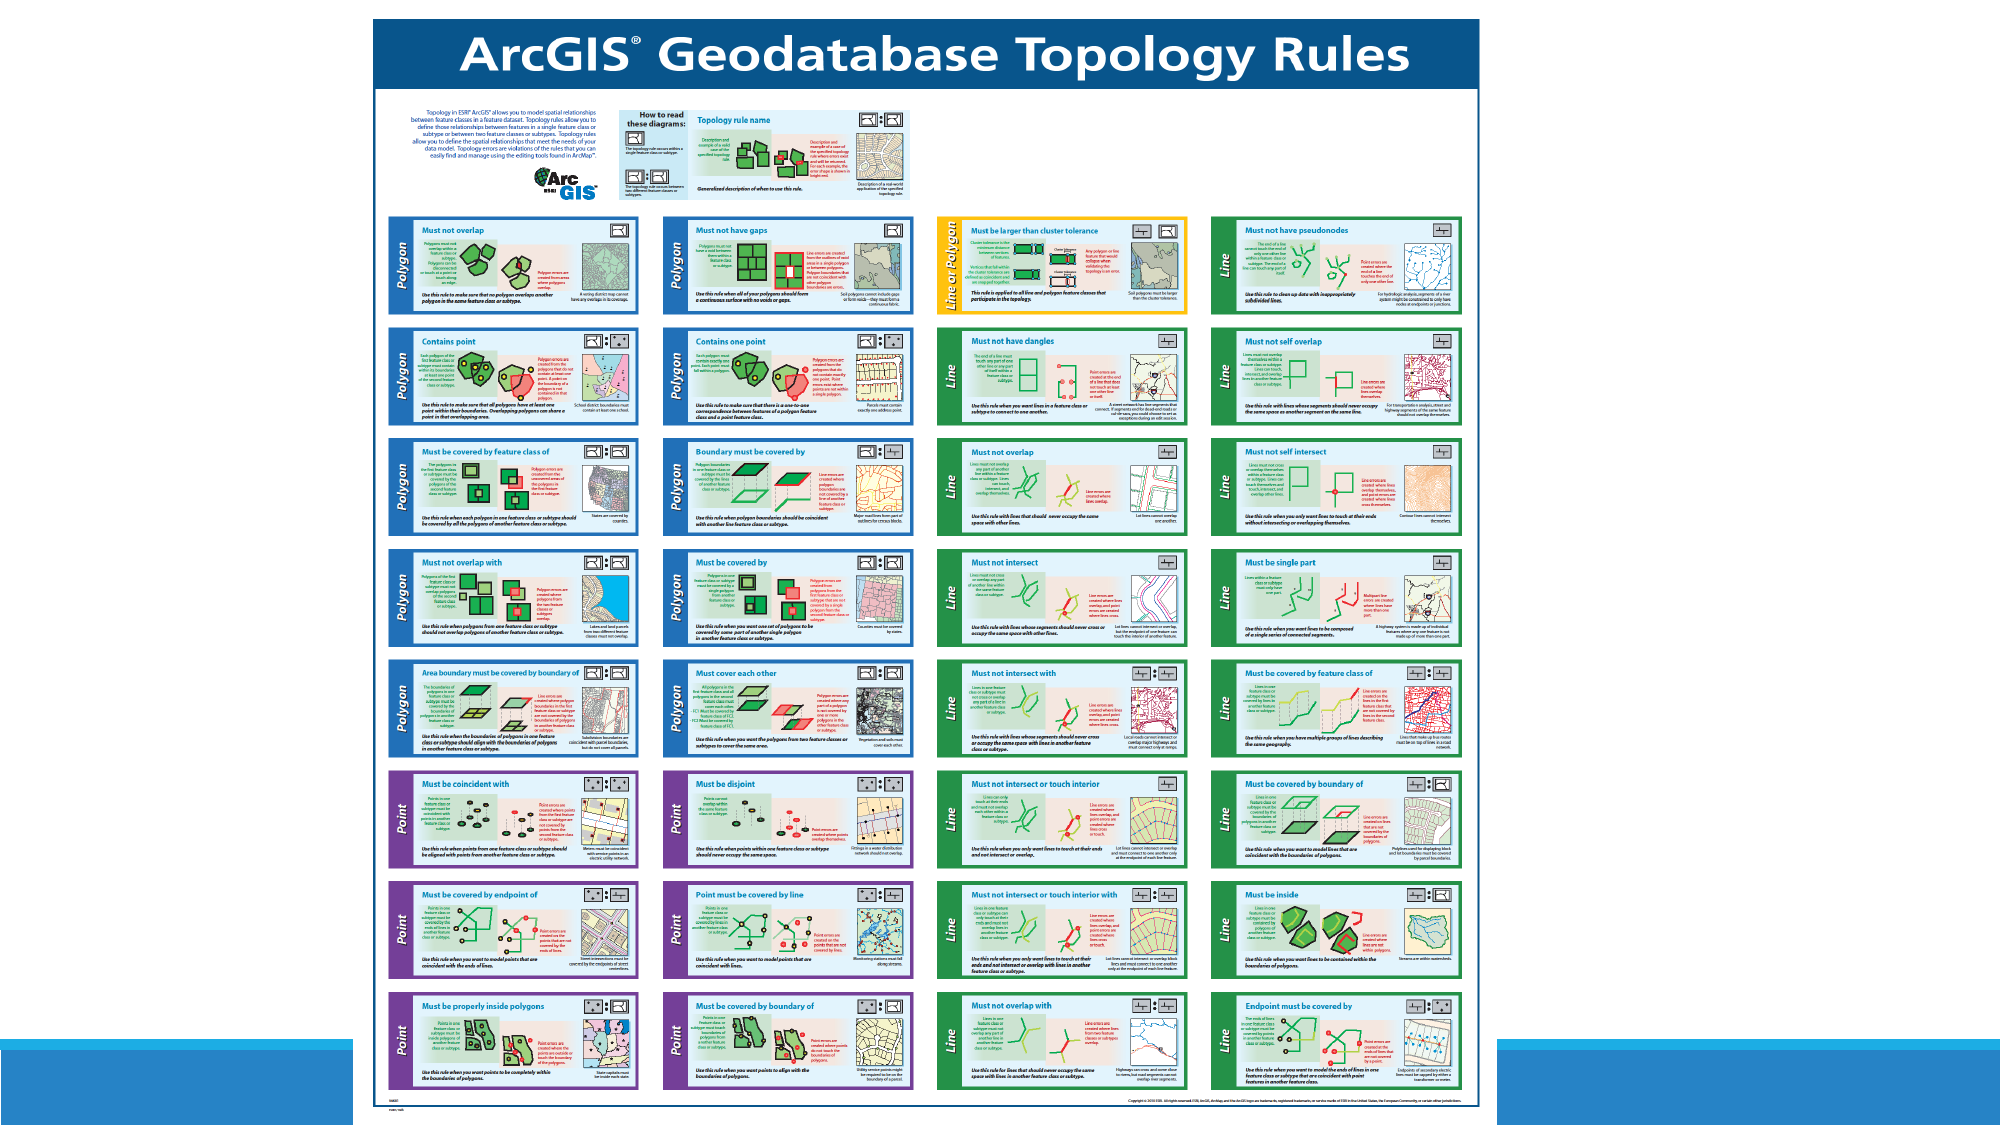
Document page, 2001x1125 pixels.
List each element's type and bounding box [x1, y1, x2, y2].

chart [353, 0, 1497, 1125]
